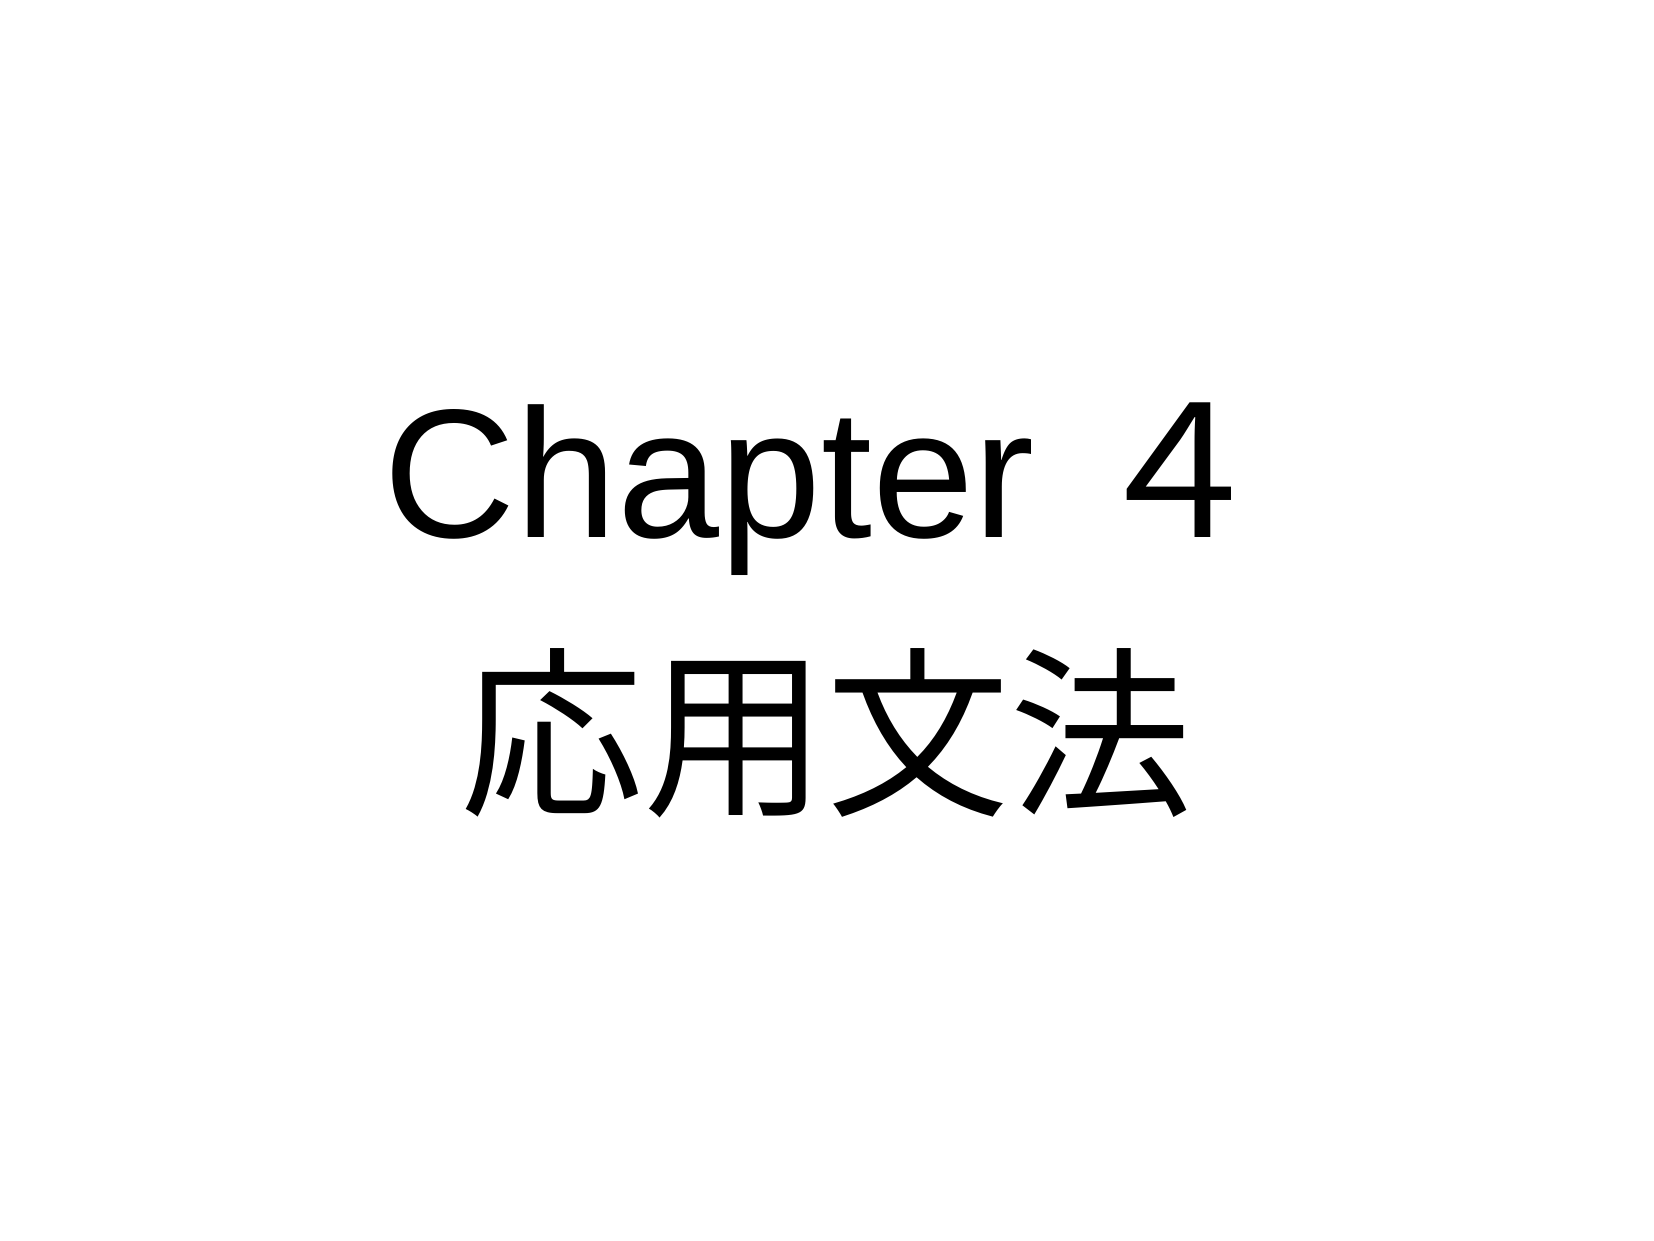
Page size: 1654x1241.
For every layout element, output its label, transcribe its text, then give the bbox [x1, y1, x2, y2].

title Chapter ４ 応用文法 [82, 396, 1571, 785]
